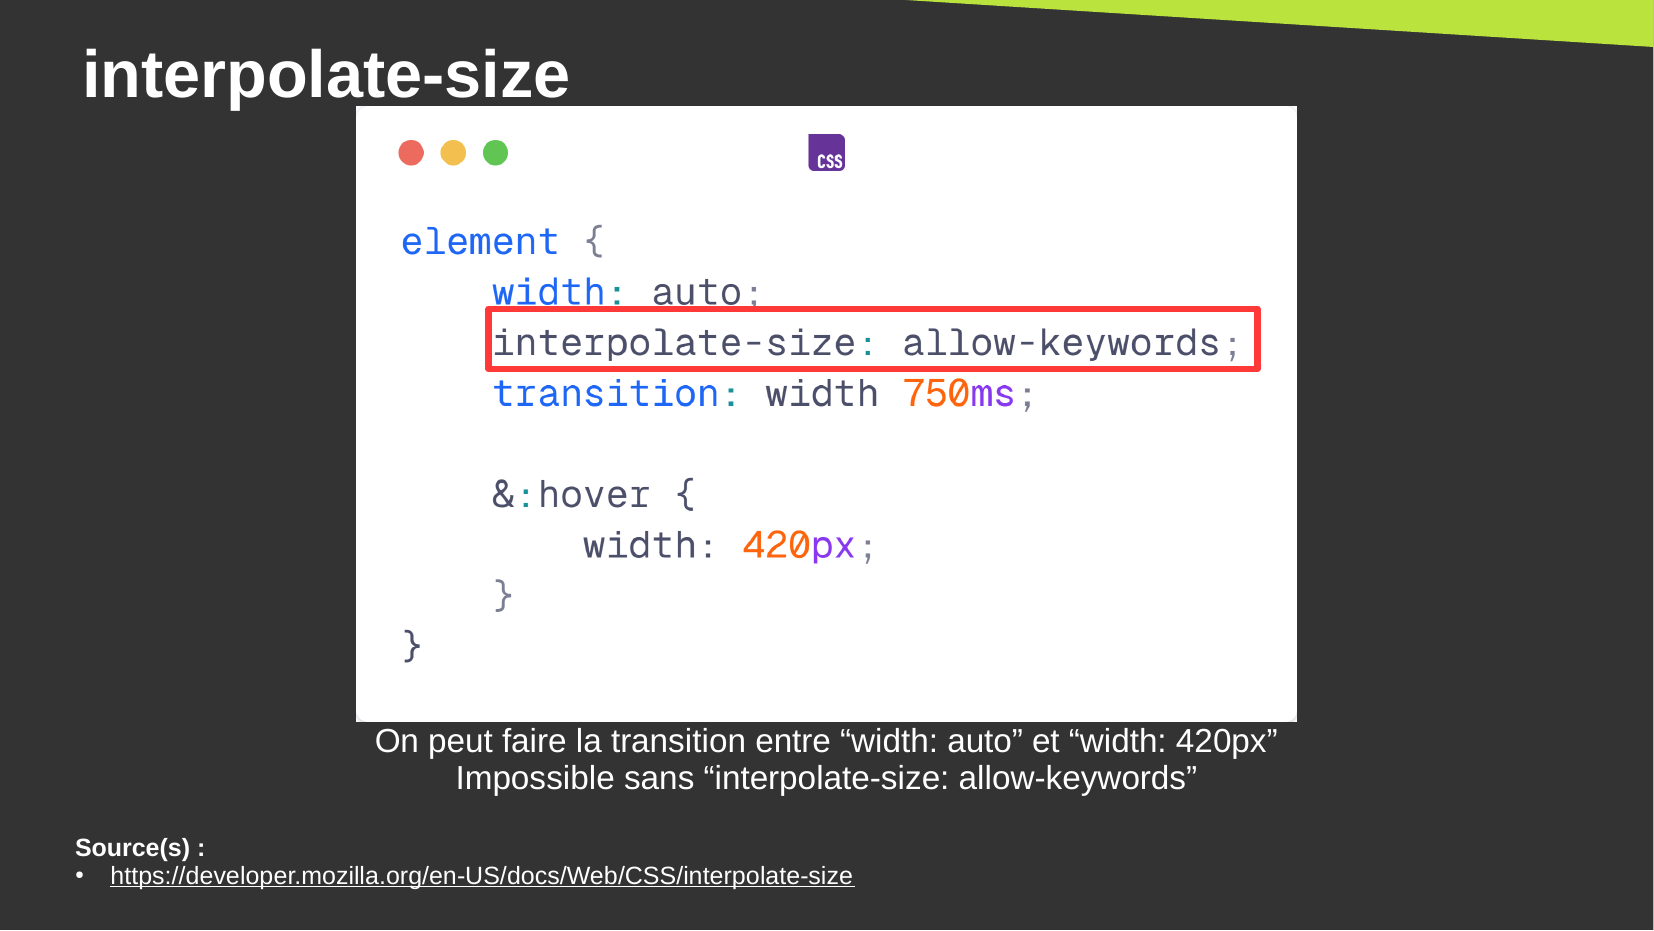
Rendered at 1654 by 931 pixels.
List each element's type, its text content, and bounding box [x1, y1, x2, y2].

text_box [905, 0, 1654, 48]
picture [356, 106, 1297, 722]
text_box Source(s) : https://developer.mozilla.org/en-US/docs/Web/CSS/interpolate-size [60, 826, 1546, 926]
title On peut faire la transition entre “width: auto” et “width: 420px” Impossible sans “interpolate-size: allow-keywords” [305, 722, 1349, 807]
title interpolate-size [82, 37, 1571, 114]
